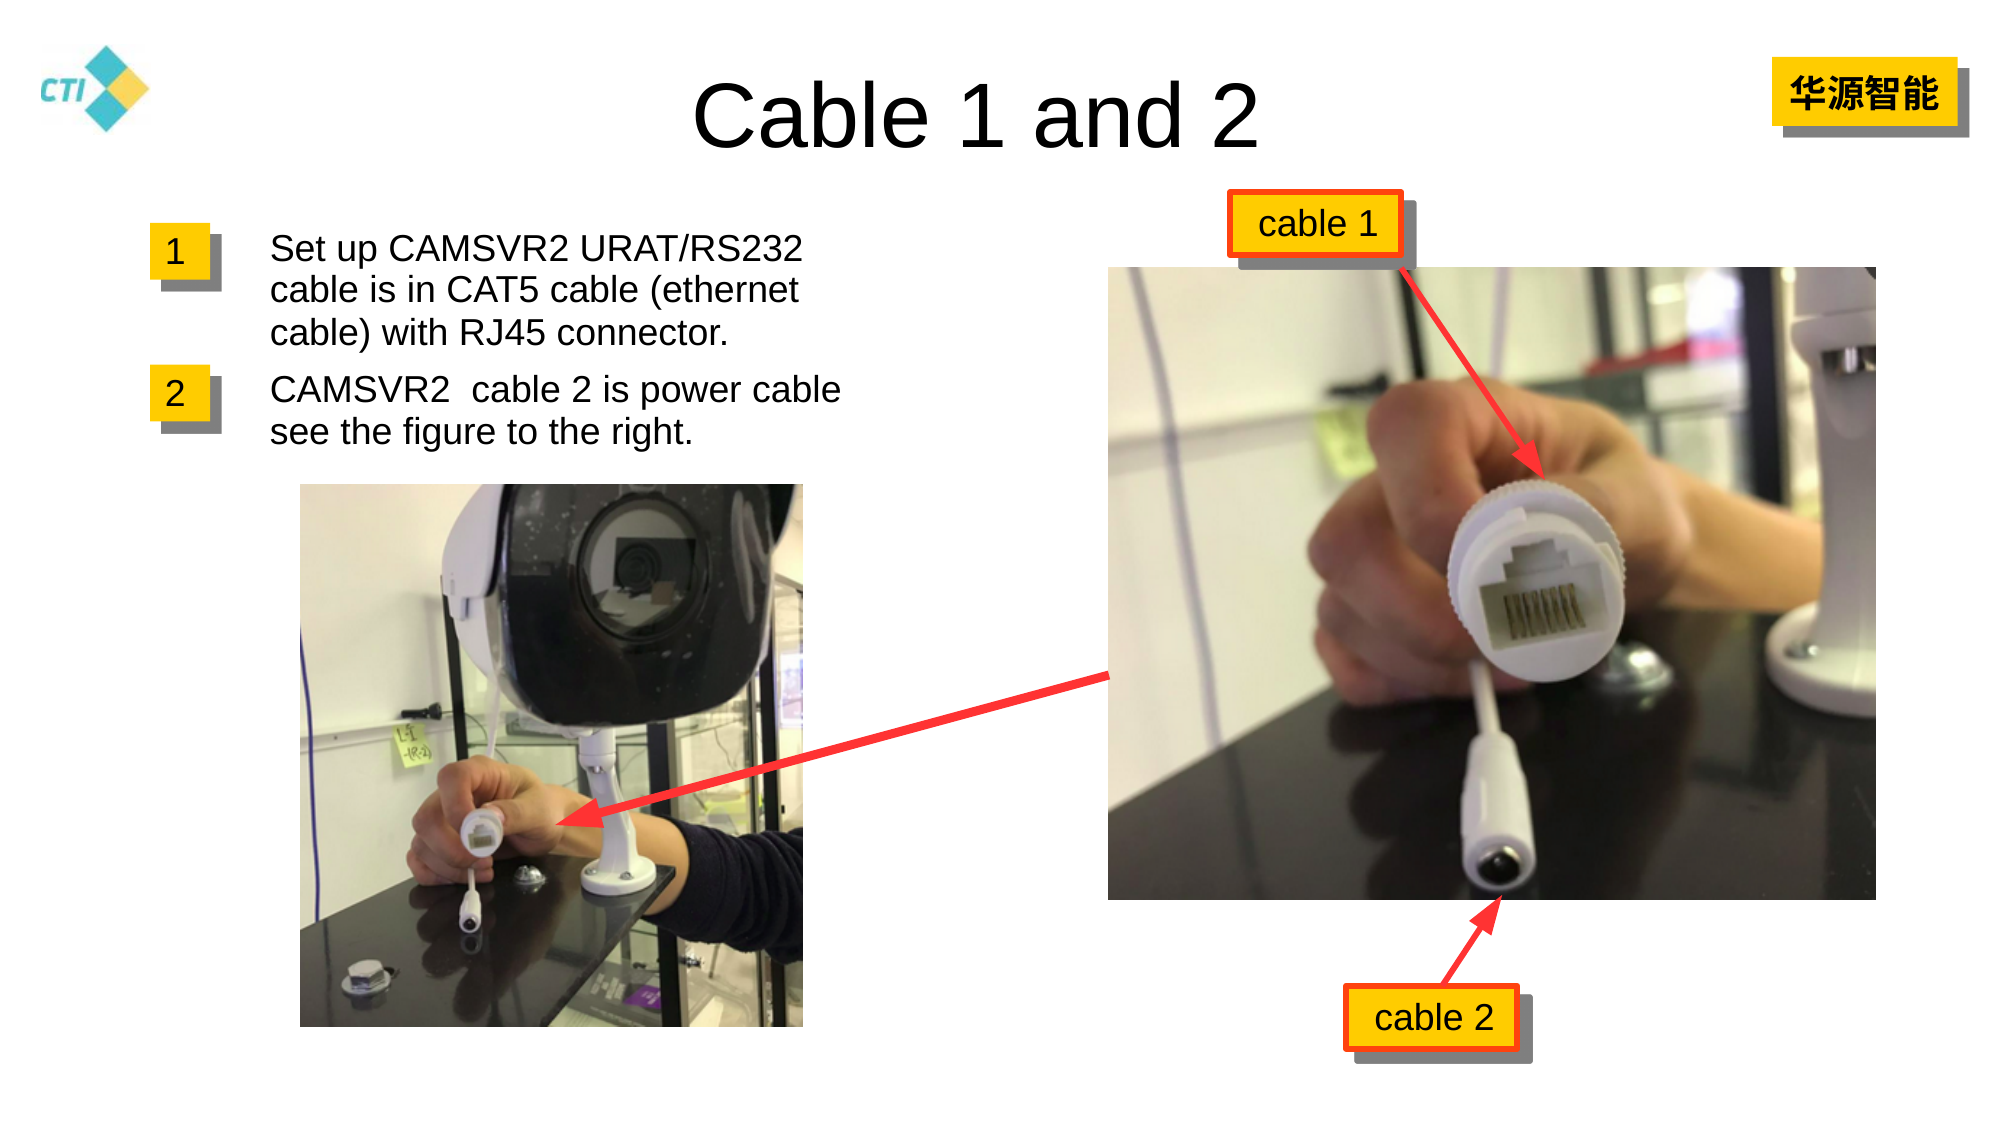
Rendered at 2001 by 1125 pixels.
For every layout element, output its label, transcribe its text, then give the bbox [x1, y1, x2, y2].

text_box 华源智能 [1772, 56, 1958, 121]
picture [41, 44, 151, 136]
text_box cable 1 [1230, 192, 1402, 255]
text_box Cable 1 and 2 [89, 29, 1890, 218]
text_box cable 2 [1346, 985, 1518, 1049]
picture [300, 484, 803, 1027]
text_box Set up CAMSVR2 URAT/RS232 cable is in CAT5 cable (ethernet cable) with RJ45 connector. [255, 219, 916, 361]
text_box CAMSVR2 cable 2 is power cable see the figure to the right. [255, 361, 916, 461]
picture [1108, 267, 1876, 901]
text_box 1 [150, 222, 211, 280]
text_box 2 [150, 364, 211, 422]
